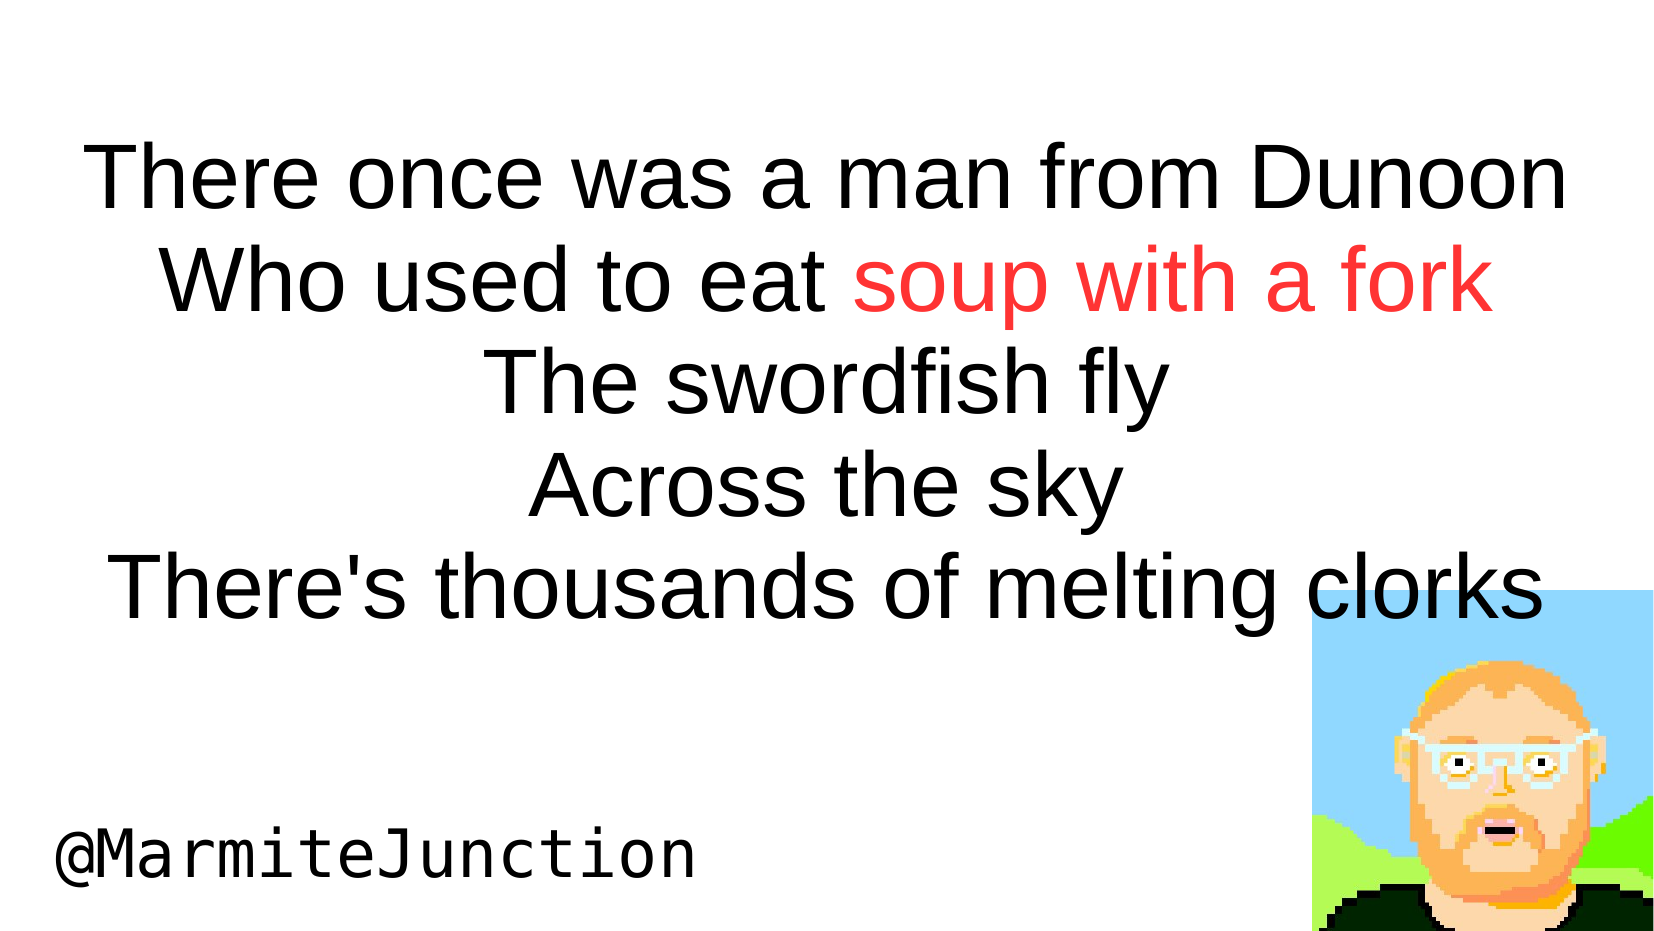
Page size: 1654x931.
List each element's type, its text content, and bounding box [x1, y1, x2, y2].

text_box There once was a man from Dunoon Who used to eat soup with a fork The swordfish fly Across the sky There's thousands of melting clorks [0, 118, 1654, 674]
picture [1312, 674, 1654, 931]
text_box @MarmiteJunction [40, 808, 715, 901]
